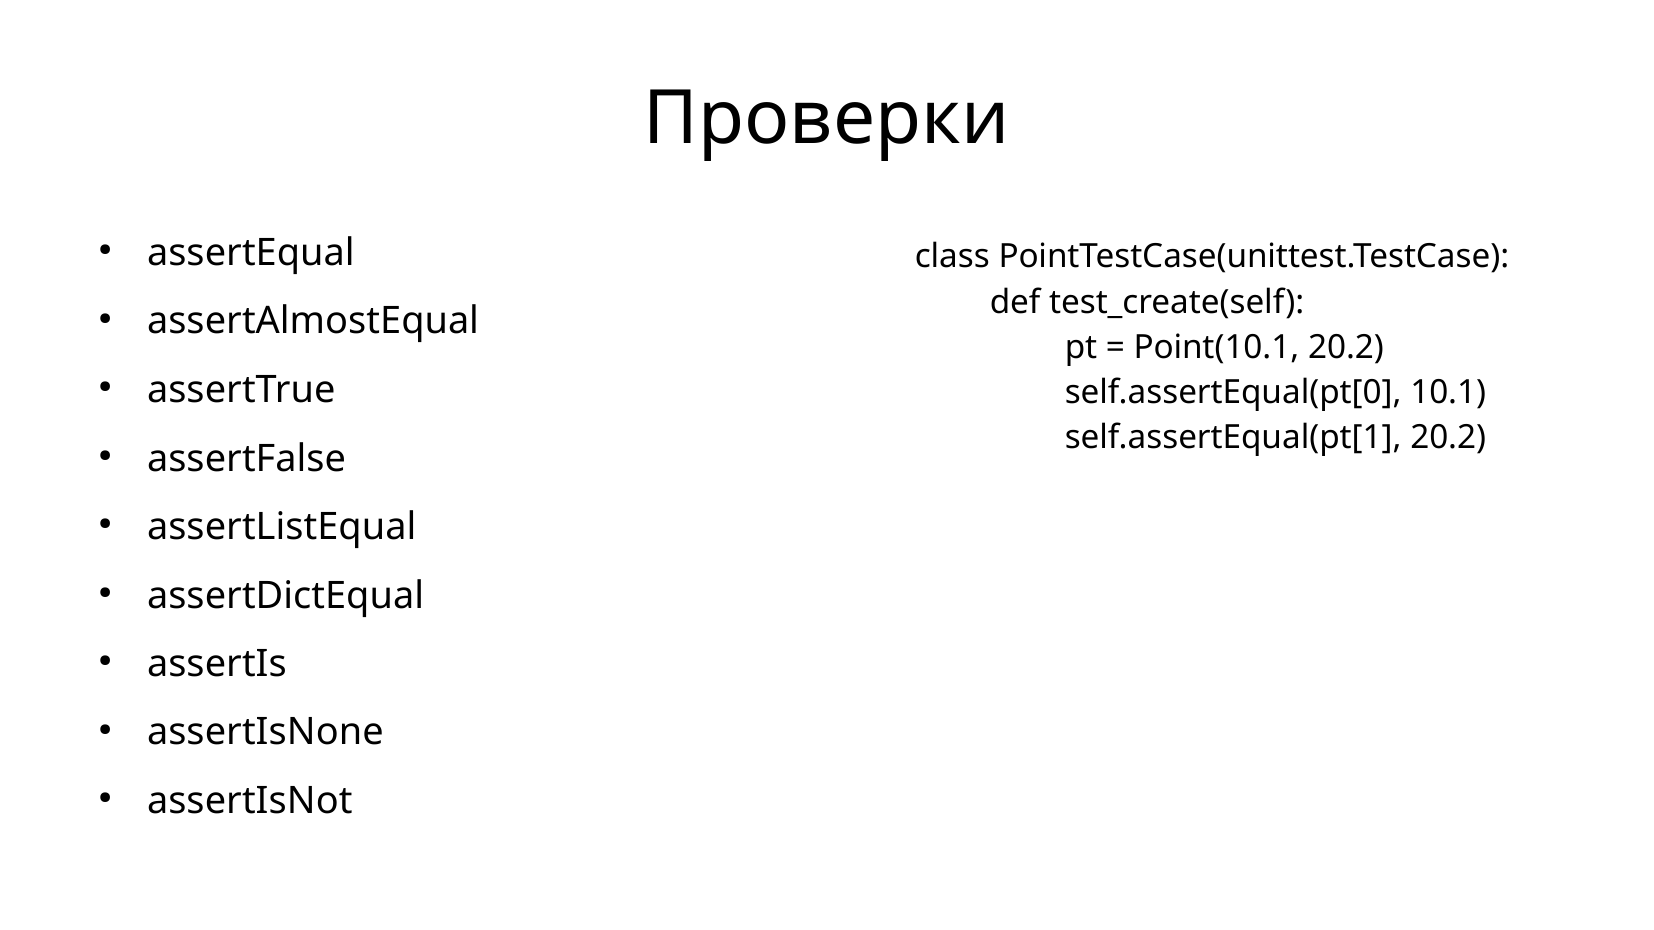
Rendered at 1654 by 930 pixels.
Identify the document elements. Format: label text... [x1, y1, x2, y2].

title Проверки [82, 37, 1571, 193]
text_box class PointTestCase(unittest.TestCase): def test_create(self): pt = Point(10.1, 20.2) self.assertEqual(pt[0], 10.1) self.assertEqual(pt[1], 20.2) [900, 225, 1576, 531]
list assertEqual assertAlmostEqual assertTrue assertFalse assertListEqual assertDictEqual assertIs assertIsNone assertIsNot [82, 225, 826, 826]
